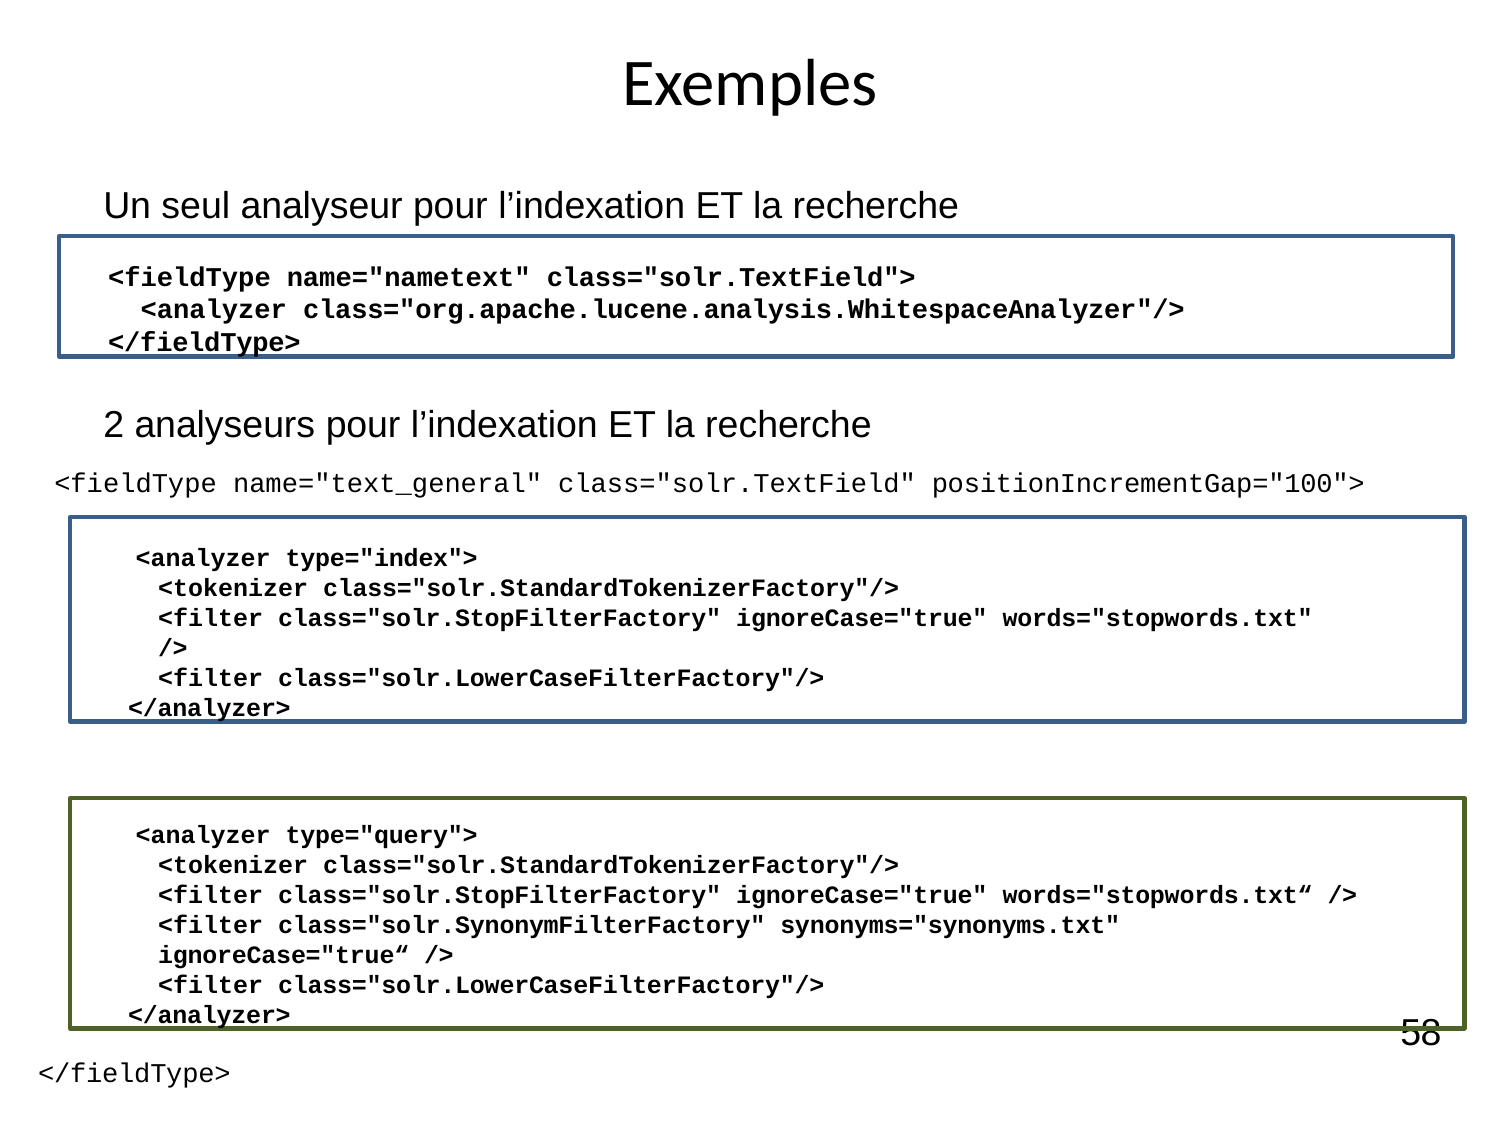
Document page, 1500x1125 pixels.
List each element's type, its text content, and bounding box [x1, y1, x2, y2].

text_box <fieldType name="text_general" class="solr.TextField" positionIncrementGap="100"> [52, 463, 1374, 499]
text_box <fieldType name="nametext" class="solr.TextField"> <analyzer class="org.apache.lucene.analysis.WhitespaceAnalyzer"/> </fieldType> [58, 236, 1454, 357]
title Exemples [87, 26, 1413, 119]
text_box Un seul analyseur pour l’indexation ET la recherche [88, 177, 977, 234]
text_box <analyzer type="query"> <tokenizer class="solr.StandardTokenizerFactory"/> <filter class="solr.StopFilterFactory" ignoreCase="true" words="stopwords.txt“ /> <filter class="solr.SynonymFilterFactory" synonyms="synonyms.txt" ignoreCase="true“ /> <filter class="solr.LowerCaseFilterFactory"/> </analyzer> [70, 798, 1465, 1029]
slide_number 58 [1373, 1029, 1451, 1125]
text_box </fieldType> [36, 1052, 236, 1088]
text_box <analyzer type="index"> <tokenizer class="solr.StandardTokenizerFactory"/> <filter class="solr.StopFilterFactory" ignoreCase="true" words="stopwords.txt" /> <filter class="solr.LowerCaseFilterFactory"/> </analyzer> [70, 516, 1465, 722]
text_box 2 analyseurs pour l’indexation ET la recherche [88, 395, 889, 453]
